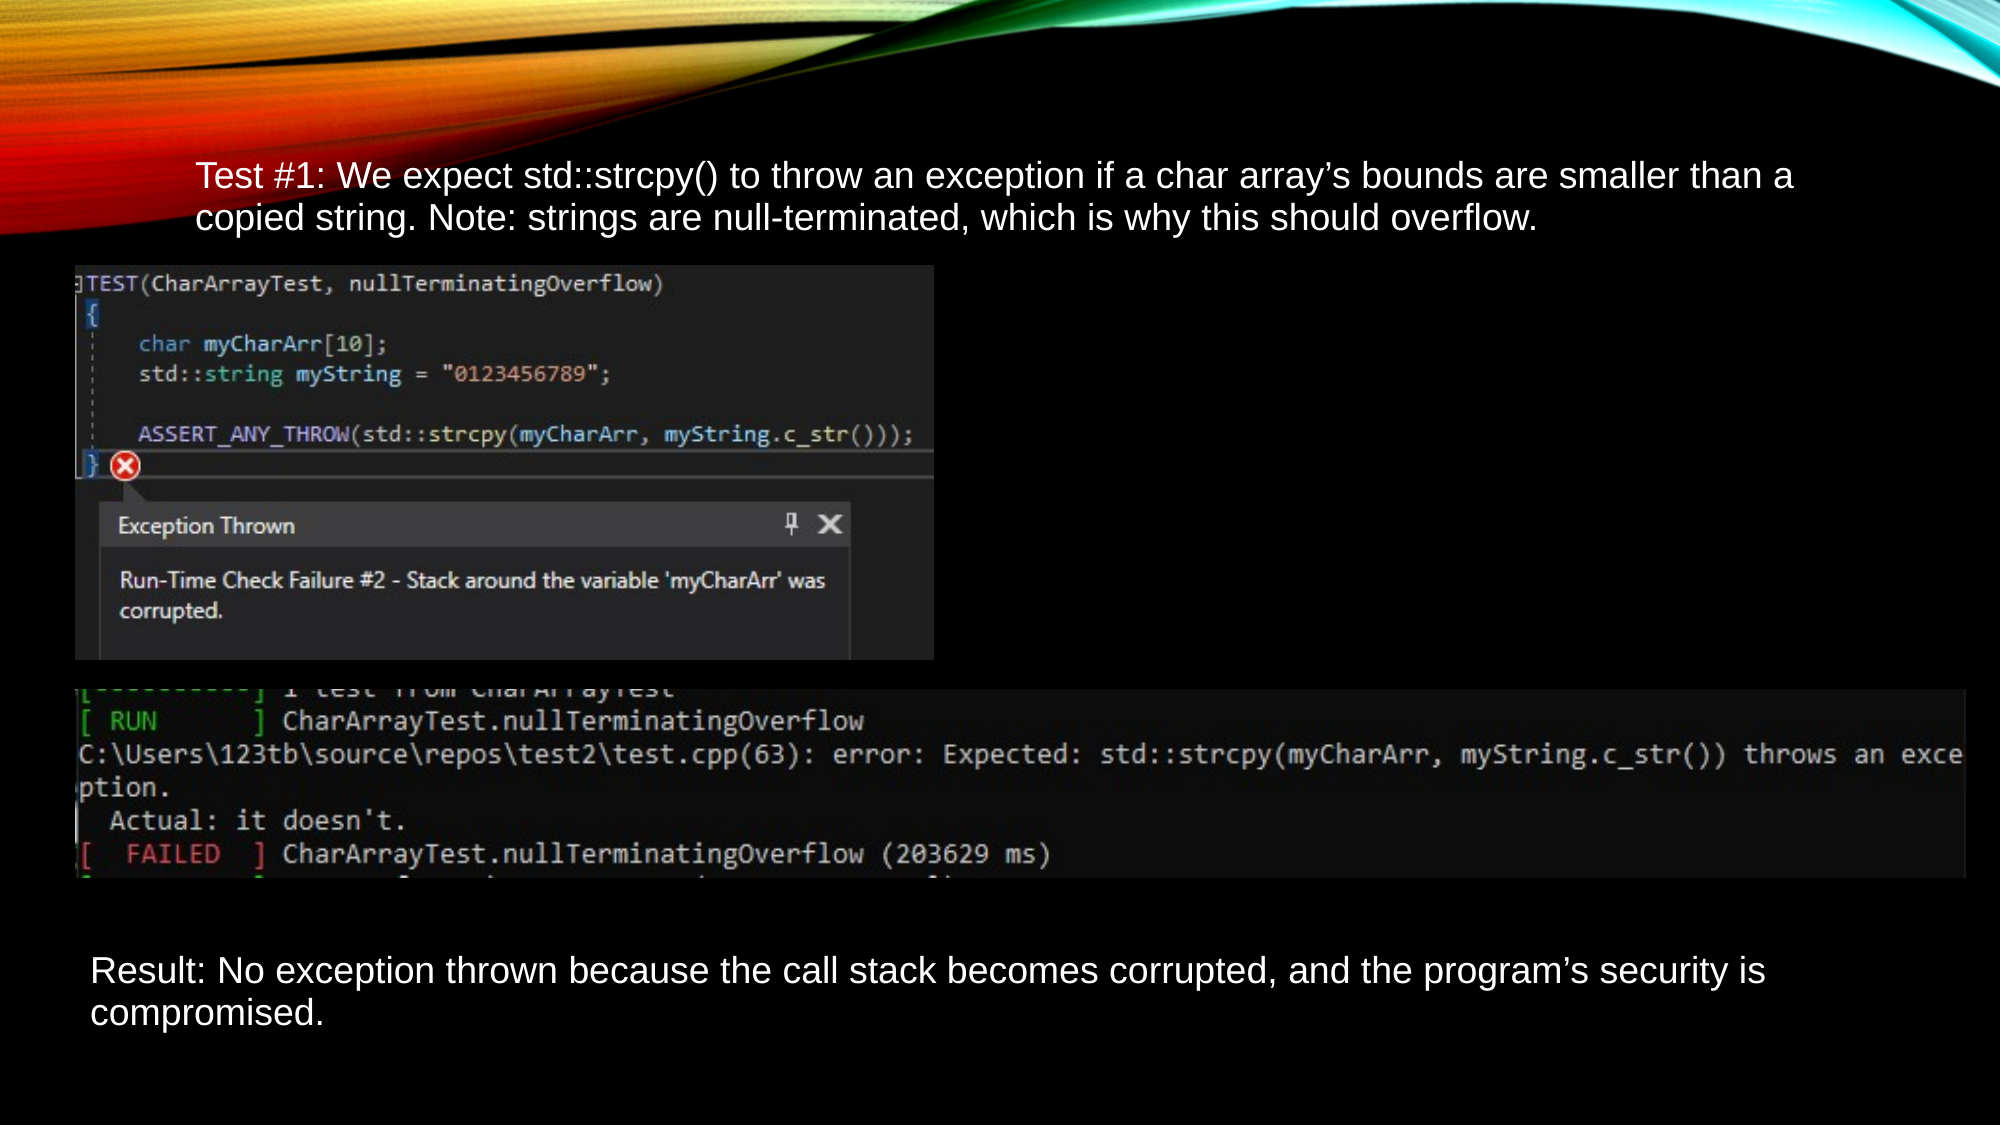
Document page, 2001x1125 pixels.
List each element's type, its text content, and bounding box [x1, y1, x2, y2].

title Result: No exception thrown because the call stack becomes corrupted, and the program’s security is compromised. [90, 885, 1801, 1098]
picture [75, 265, 934, 661]
title Test #1: We expect std::strcpy() to throw an exception if a char array’s bounds are smaller than a copied string. Note: strings are null-terminated, which is why this should overflow. [195, 90, 1905, 303]
picture [0, 0, 2000, 237]
picture [75, 689, 1966, 878]
